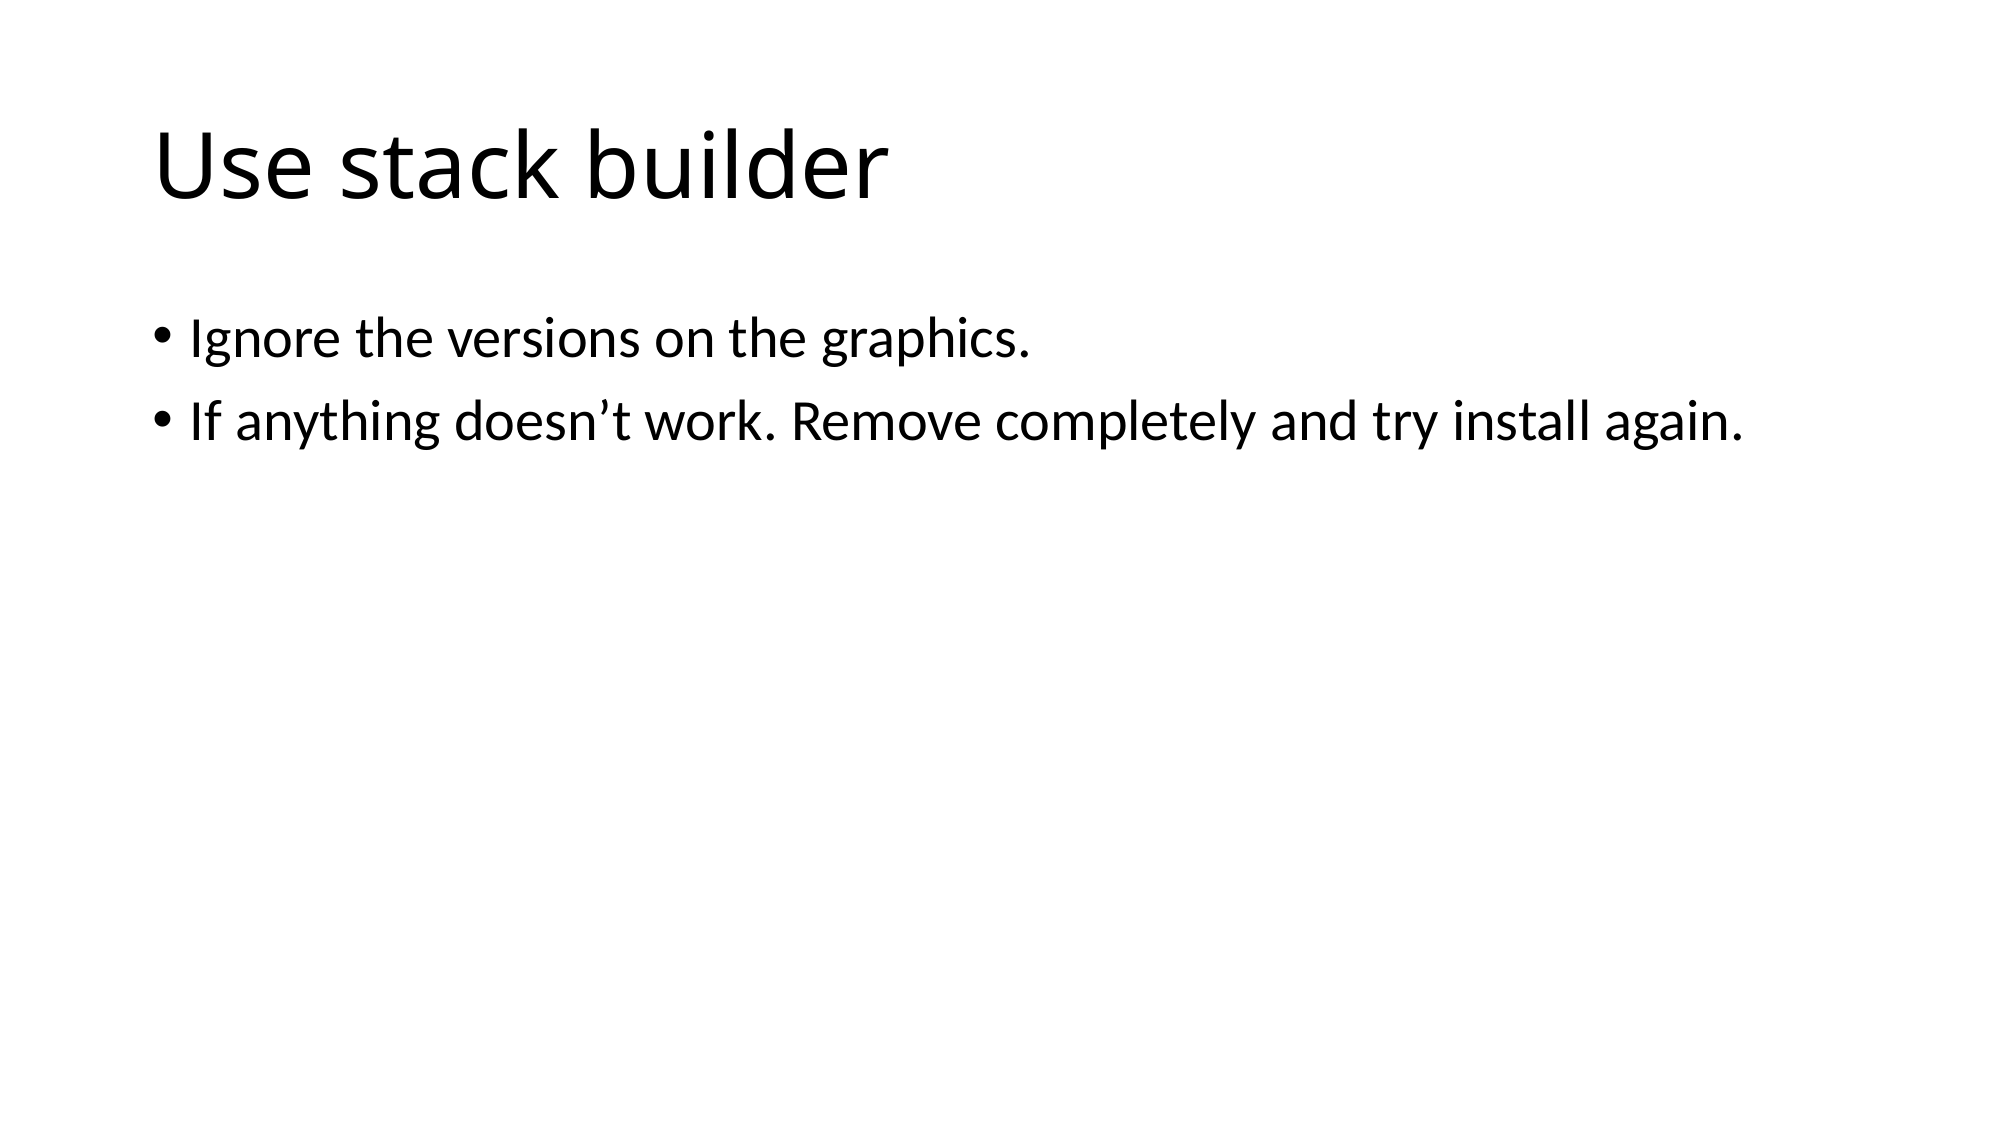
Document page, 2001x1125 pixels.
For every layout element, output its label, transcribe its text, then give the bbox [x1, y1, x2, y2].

title Use stack builder [137, 59, 1863, 278]
list Ignore the versions on the graphics. If anything doesn’t work. Remove completely and try install again. [137, 299, 1863, 1014]
